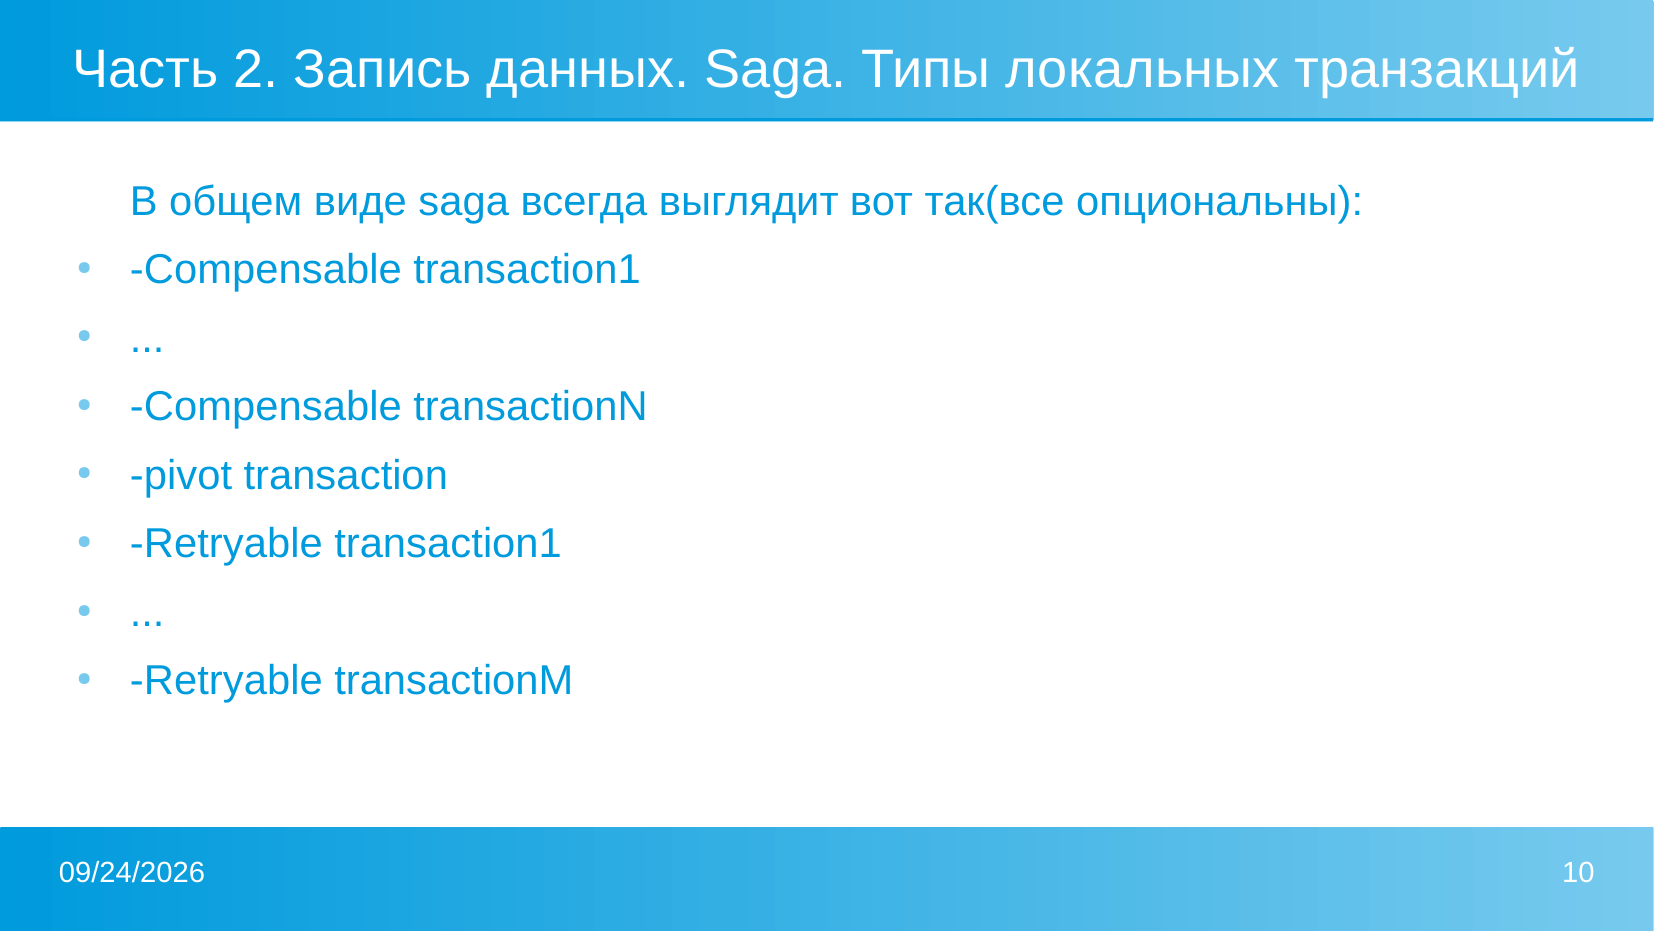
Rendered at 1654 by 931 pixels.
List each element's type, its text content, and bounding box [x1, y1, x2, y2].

title Часть 2. Запись данных. Saga. Типы локальных транзакций [59, 29, 1595, 108]
list В общем виде saga всегда выглядит вот так(все опциональны): -Compensable transaction1 ... -Compensable transactionN -pivot transaction -Retryable transaction1 ... -Retryable transactionM [59, 177, 1595, 768]
